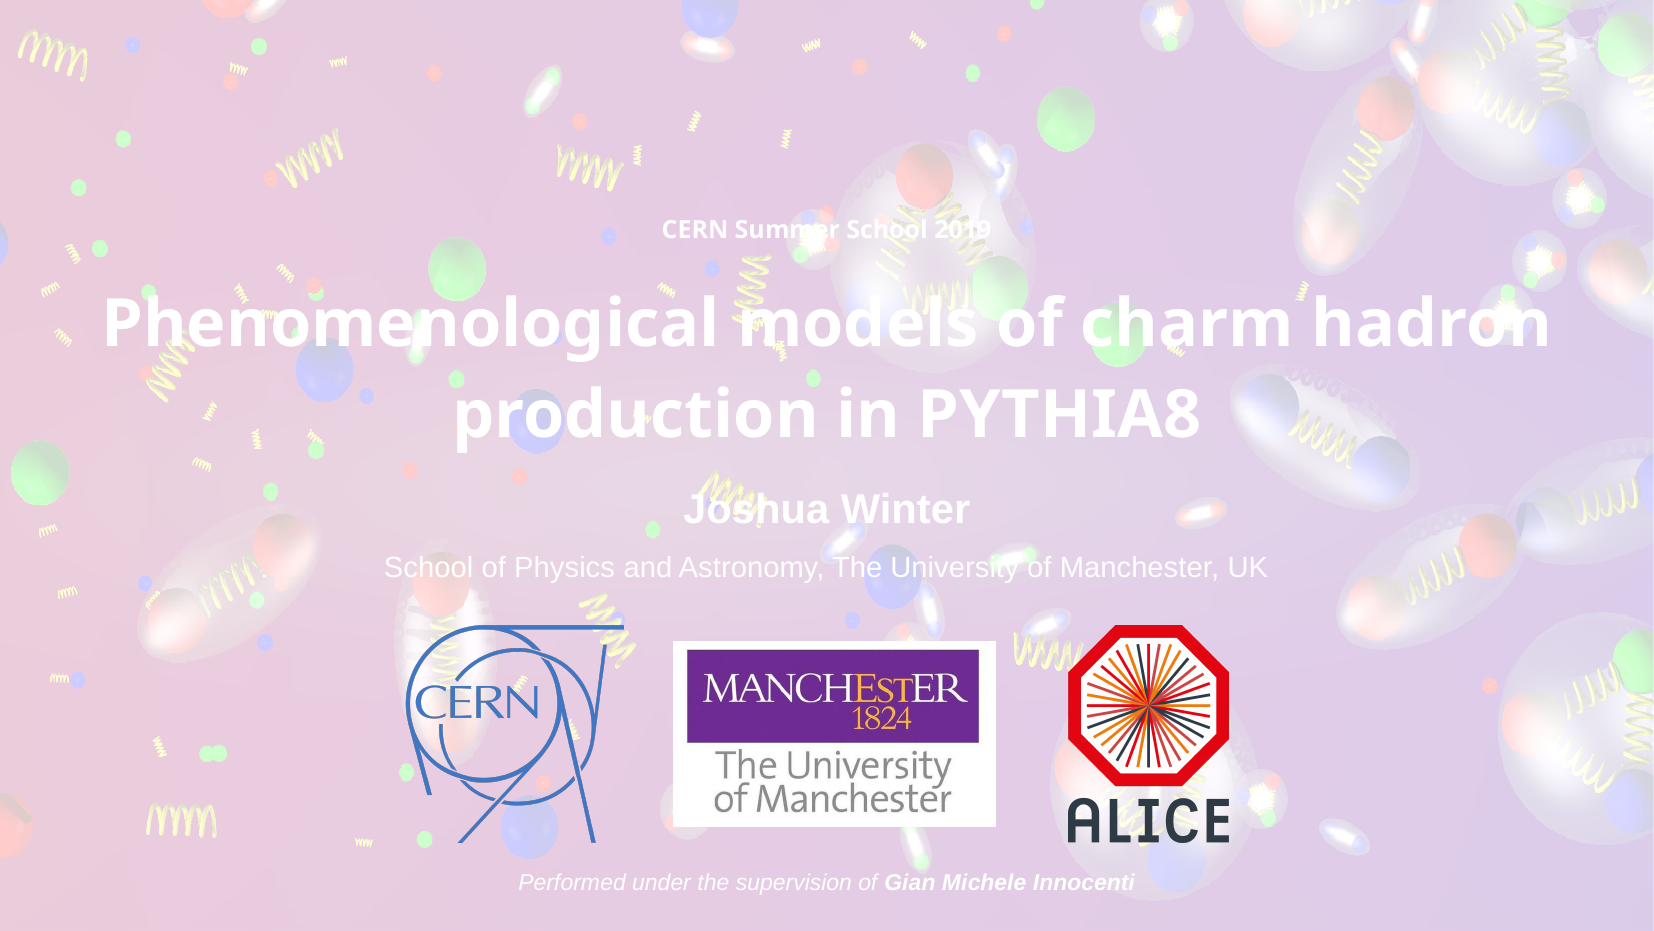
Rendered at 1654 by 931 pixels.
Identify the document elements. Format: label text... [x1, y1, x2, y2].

subtitle Phenomenological models of charm hadron production in Pythia8 [82, 183, 1571, 550]
picture [673, 641, 996, 827]
picture [1068, 625, 1229, 843]
text_box School of Physics and Astronomy, The University of Manchester, UK [357, 543, 1297, 624]
picture [404, 625, 624, 843]
text_box Performed under the supervision of Gian Michele Innocenti [301, 862, 1353, 931]
text_box CERN Summer School 2019 [608, 203, 1046, 290]
text_box Joshua Winter [608, 478, 1046, 540]
